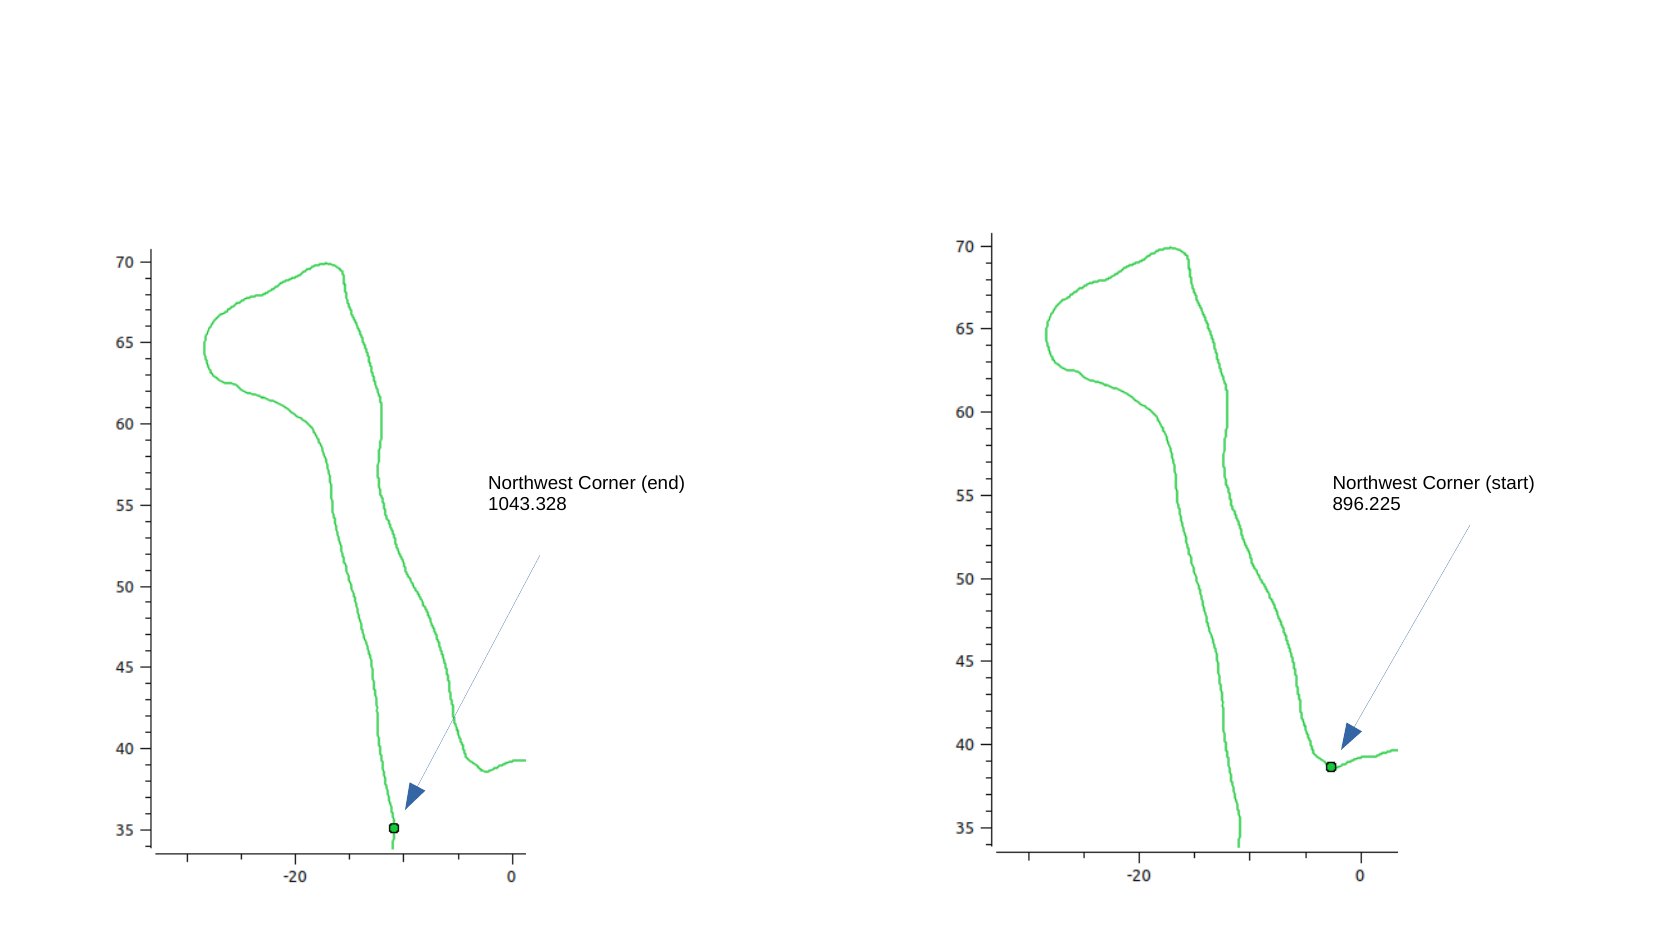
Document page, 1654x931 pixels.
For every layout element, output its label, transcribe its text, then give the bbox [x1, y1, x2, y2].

picture [945, 210, 1398, 908]
picture [104, 209, 526, 901]
text_box Northwest Corner (end) 1043.328 [473, 465, 759, 543]
text_box Northwest Corner (start) 896.225 [1317, 465, 1603, 543]
